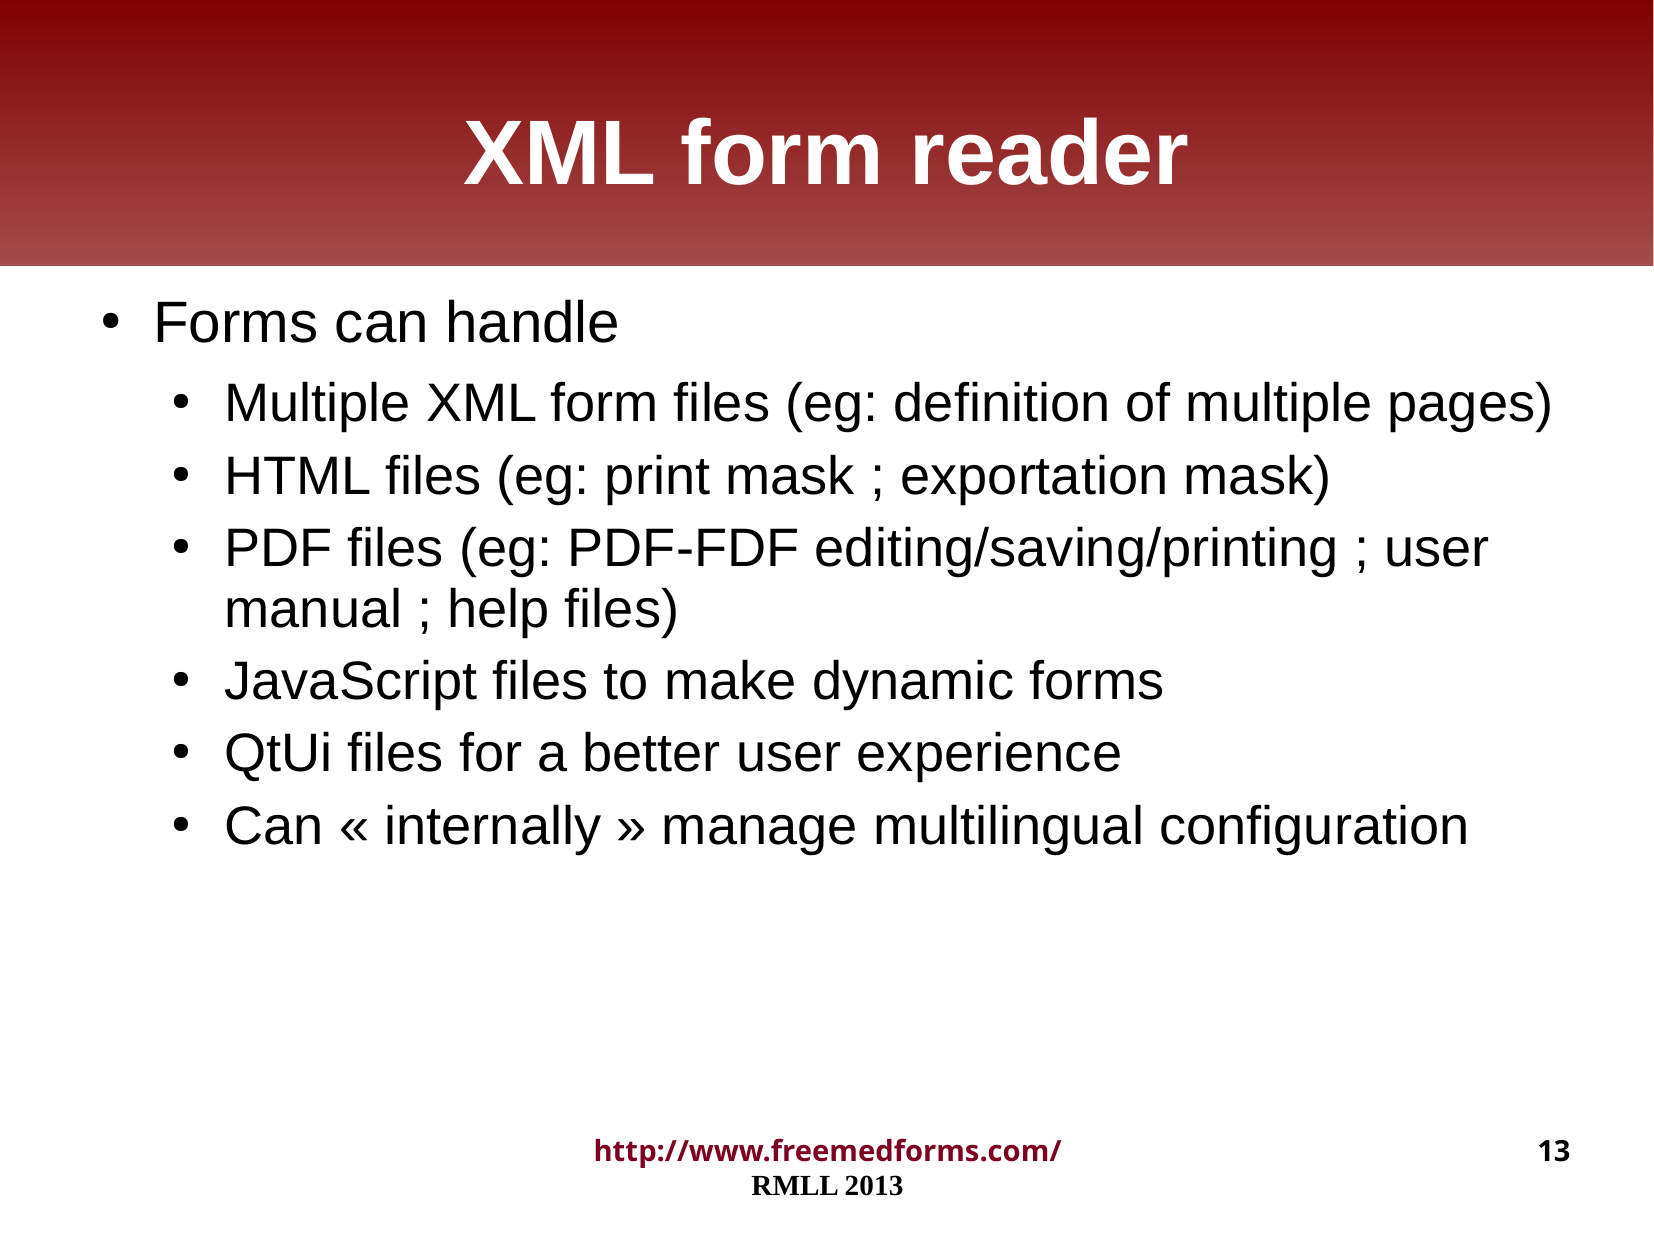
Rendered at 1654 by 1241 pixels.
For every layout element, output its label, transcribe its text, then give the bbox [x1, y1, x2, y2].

title XML form reader [29, 49, 1625, 257]
list Forms can handle Multiple XML form files (eg: definition of multiple pages) HTML files (eg: print mask ; exportation mask) PDF files (eg: PDF-FDF editing/saving/printing ; user manual ; help files) JavaScript files to make dynamic forms QtUi files for a better user experience Can « internally » manage multilingual configuration [82, 290, 1571, 1093]
